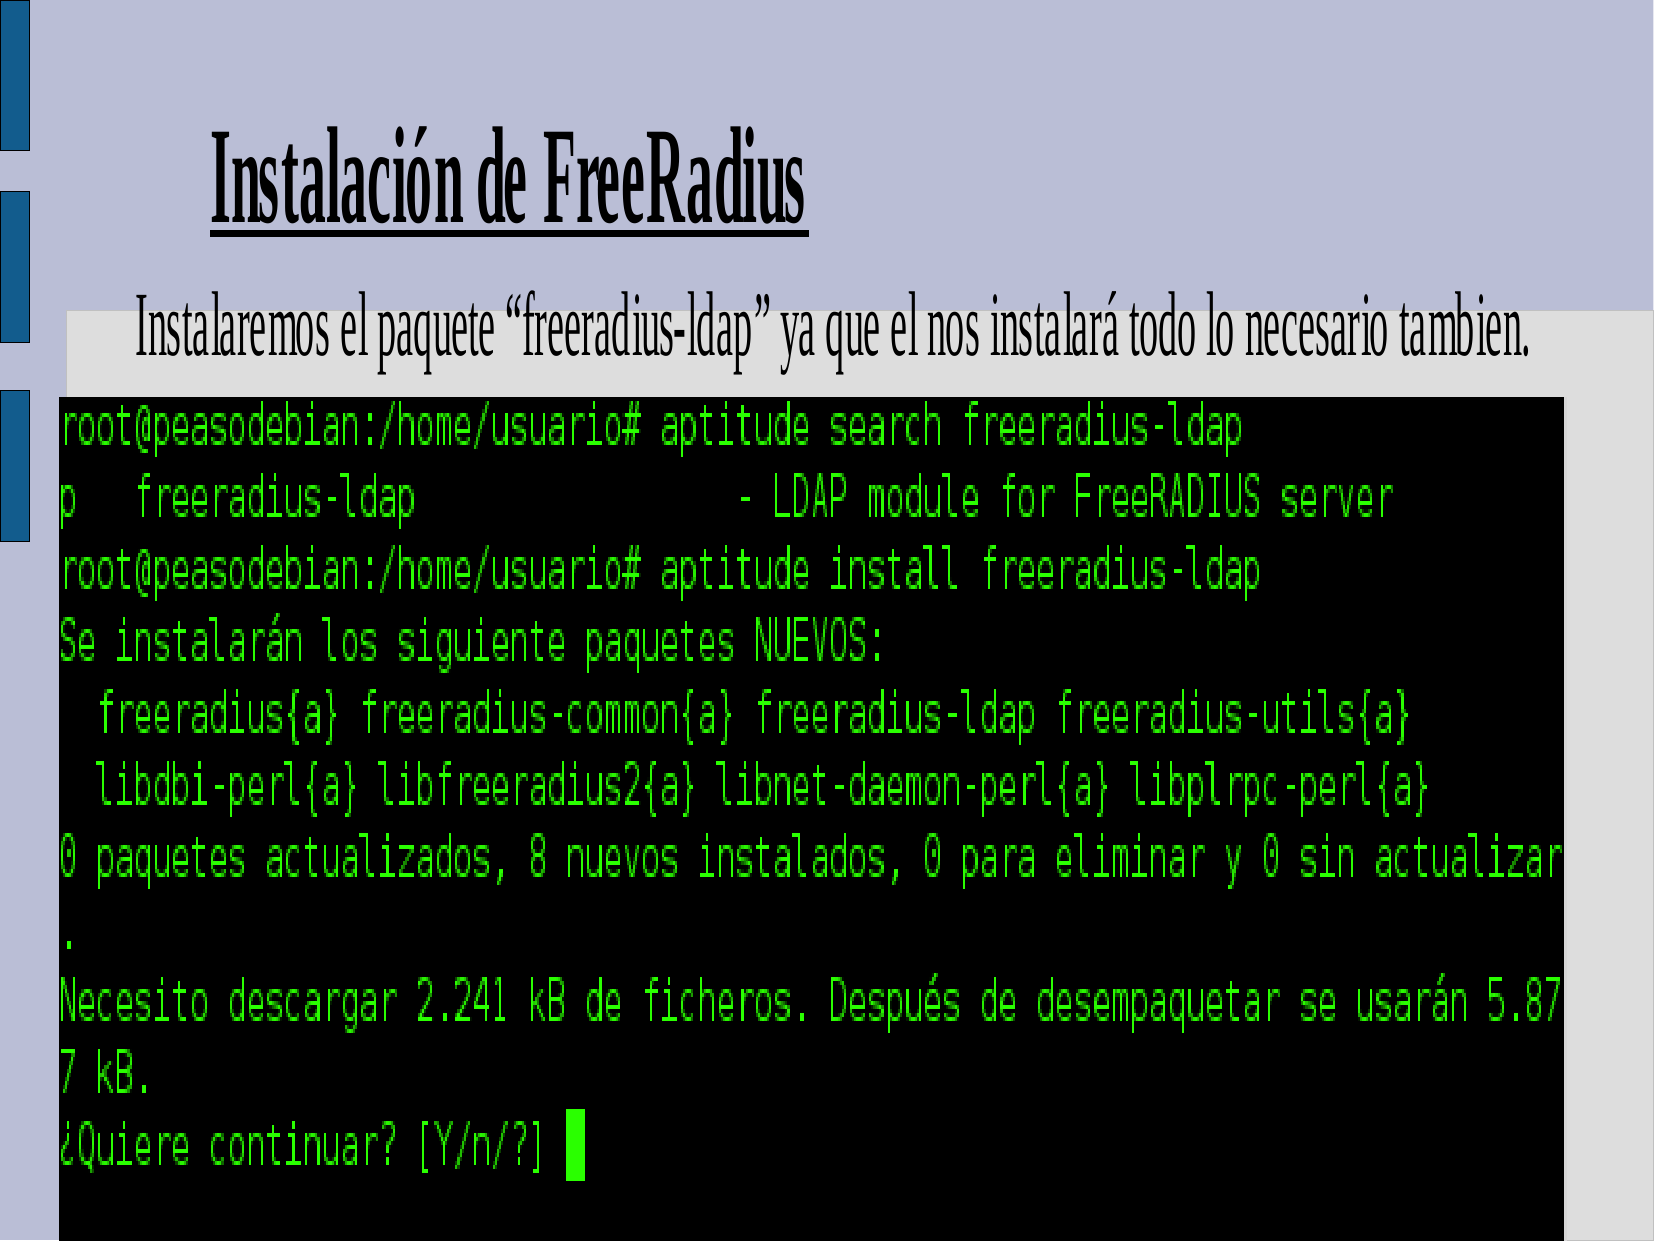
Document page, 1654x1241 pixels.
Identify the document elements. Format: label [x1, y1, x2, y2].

chart [133, 88, 1654, 1063]
picture [59, 397, 1567, 1241]
